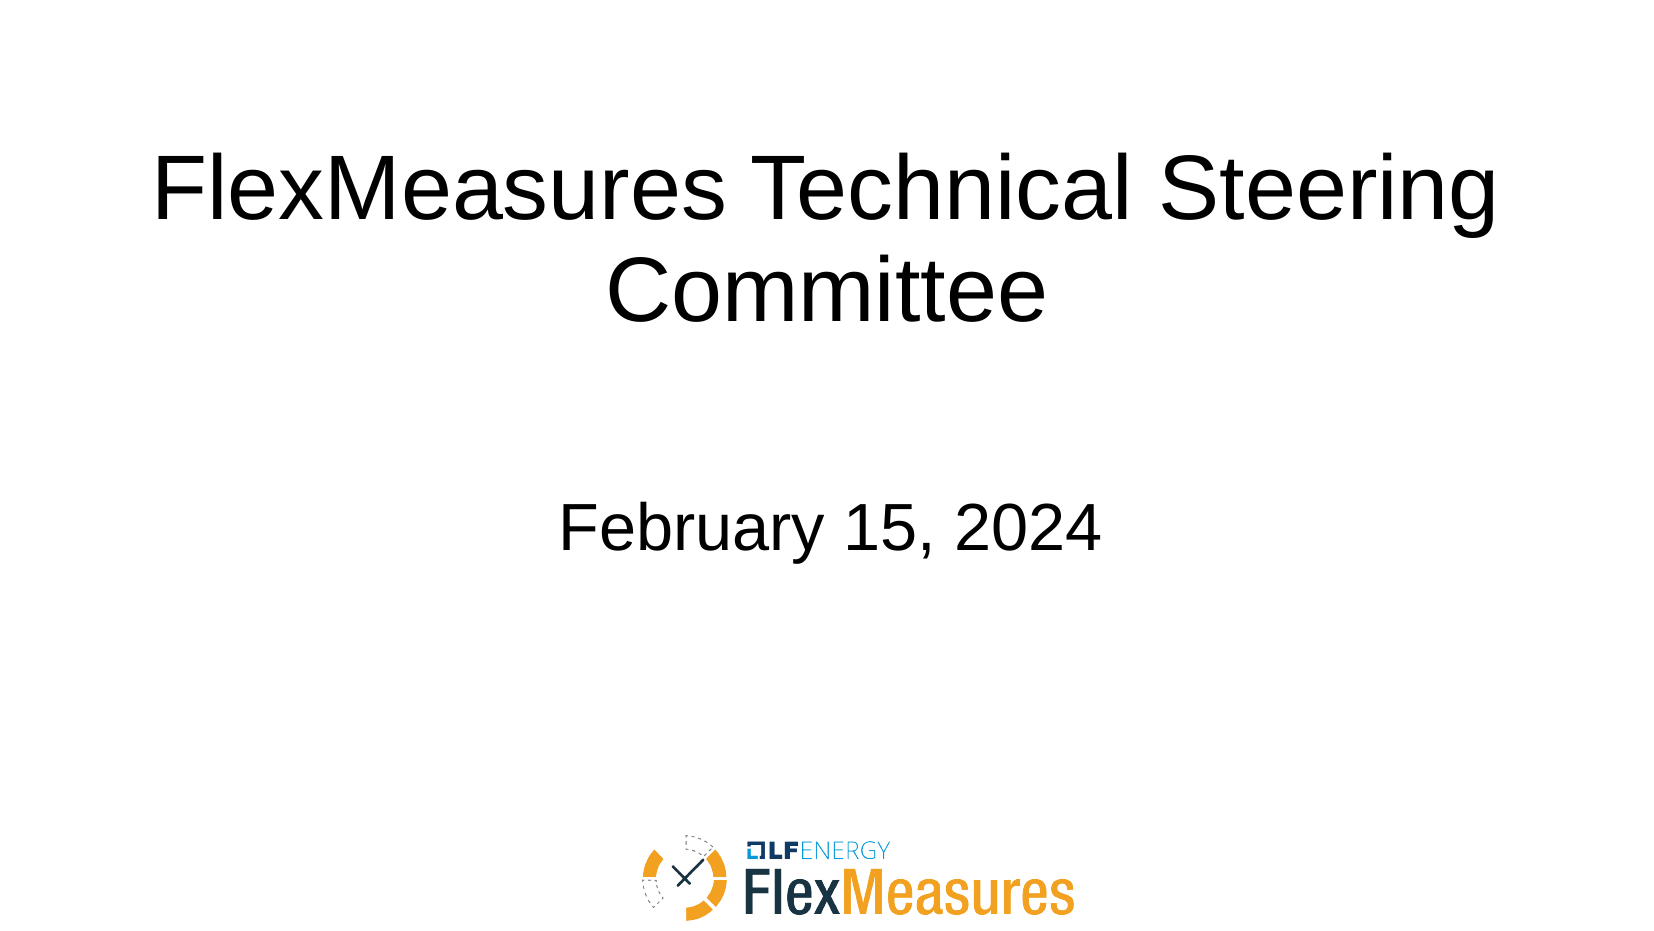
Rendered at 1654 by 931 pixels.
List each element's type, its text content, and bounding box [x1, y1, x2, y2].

title FlexMeasures Technical Steering Committee [82, 136, 1571, 342]
subtitle February 15, 2024 [86, 257, 1575, 798]
picture [642, 835, 1074, 921]
